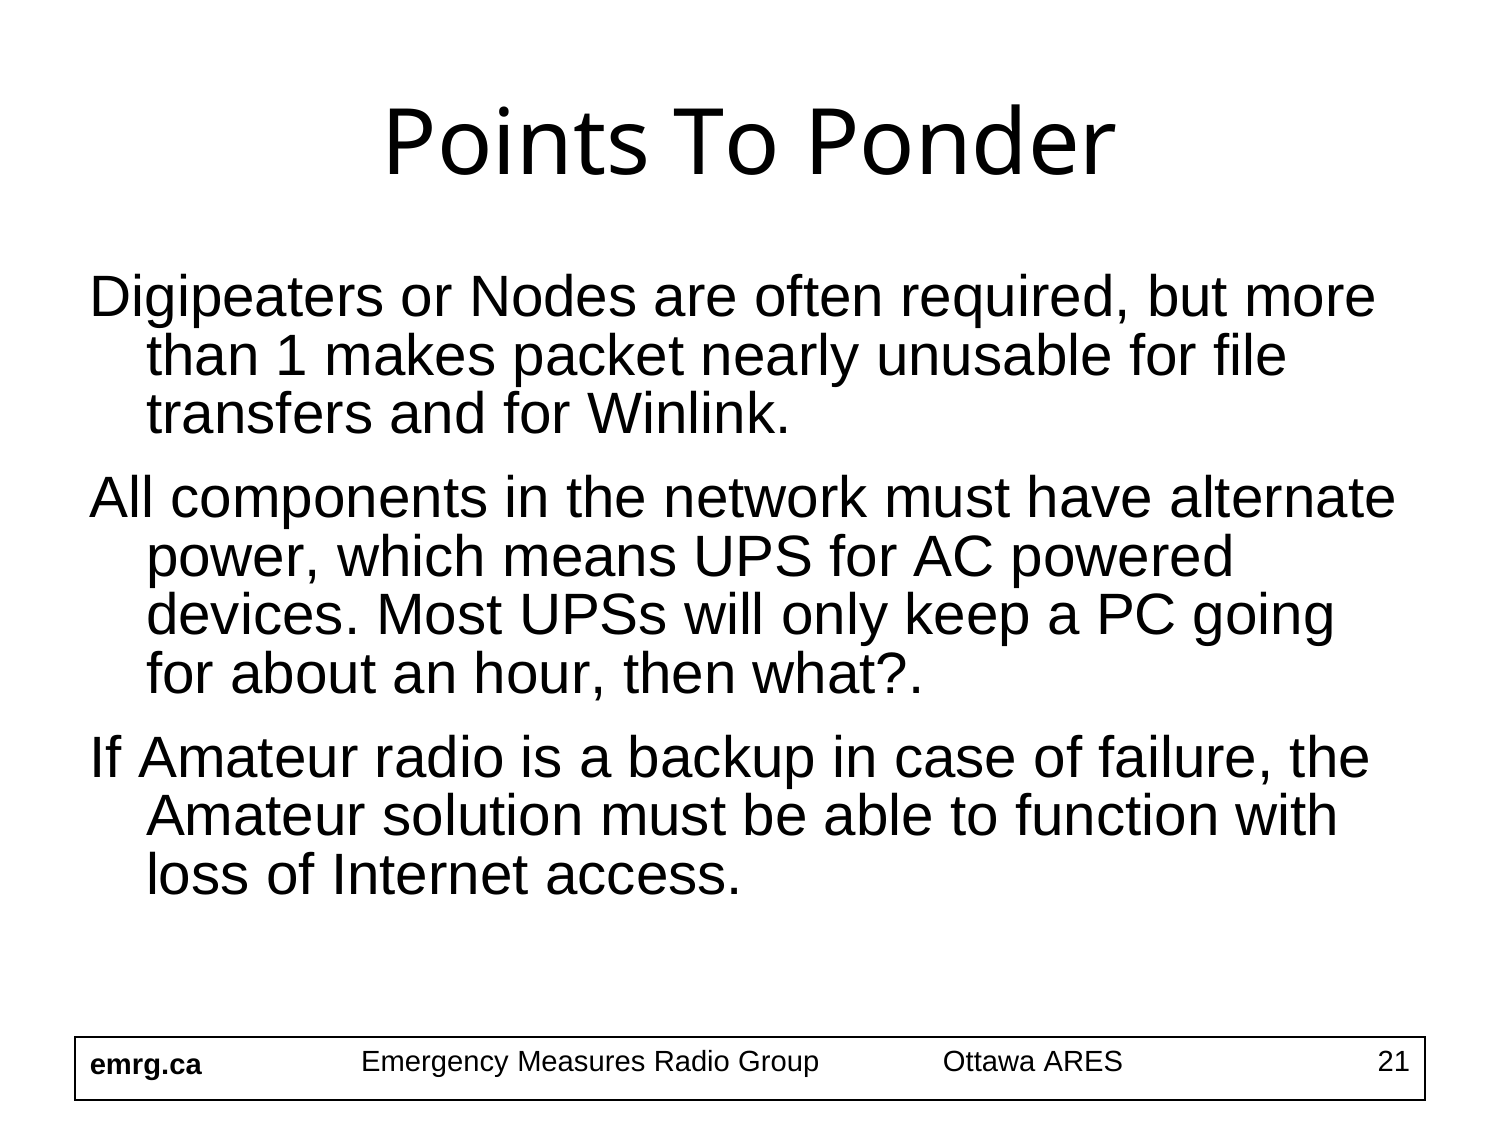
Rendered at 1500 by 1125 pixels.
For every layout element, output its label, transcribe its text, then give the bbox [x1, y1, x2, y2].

title Points To Ponder [75, 45, 1426, 233]
list Digipeaters or Nodes are often required, but more than 1 makes packet nearly unusable for file transfers and for Winlink. All components in the network must have alternate power, which means UPS for AC powered devices. Most UPSs will only keep a PC going for about an hour, then what?. If Amateur radio is a backup in case of failure, the Amateur solution must be able to function with loss of Internet access. [75, 262, 1426, 1006]
